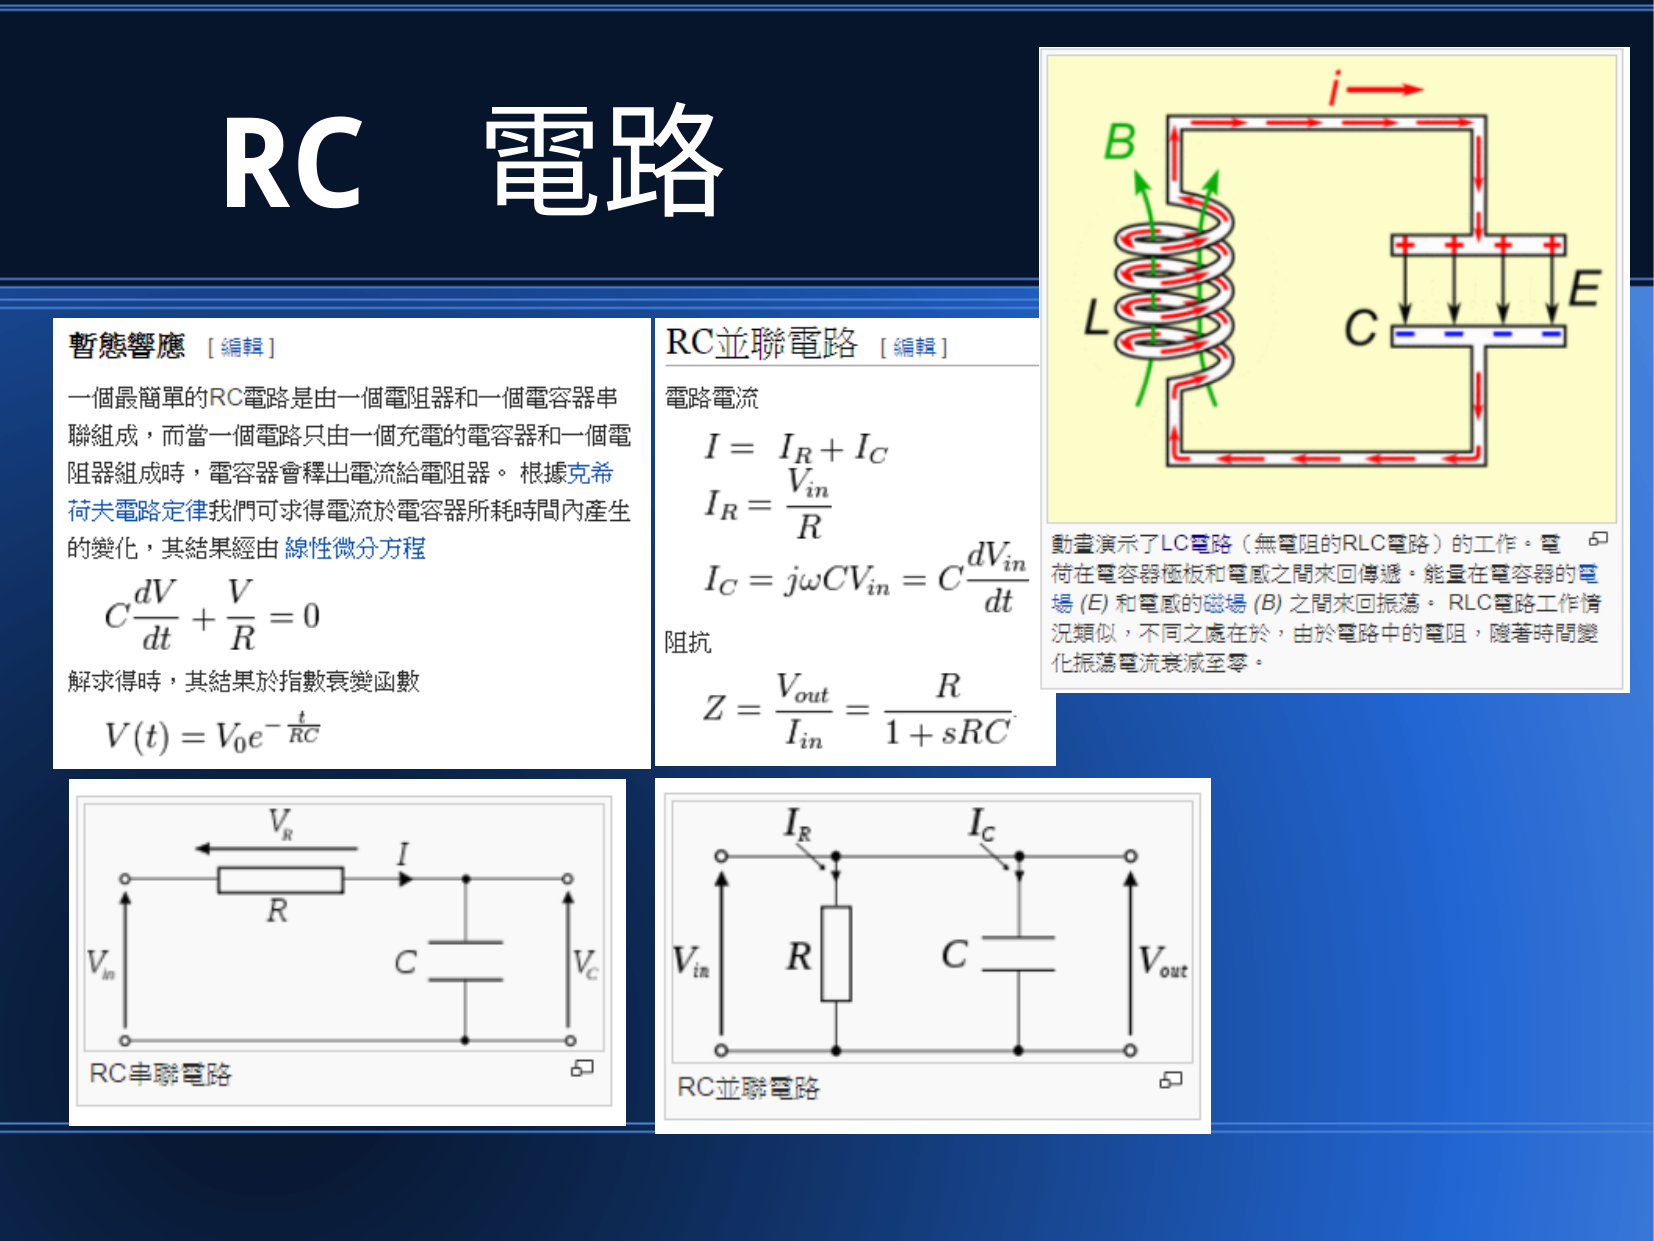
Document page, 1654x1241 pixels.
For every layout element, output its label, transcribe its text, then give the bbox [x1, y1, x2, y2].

title RC 電路 [82, 49, 863, 257]
picture [0, 0, 1654, 1241]
